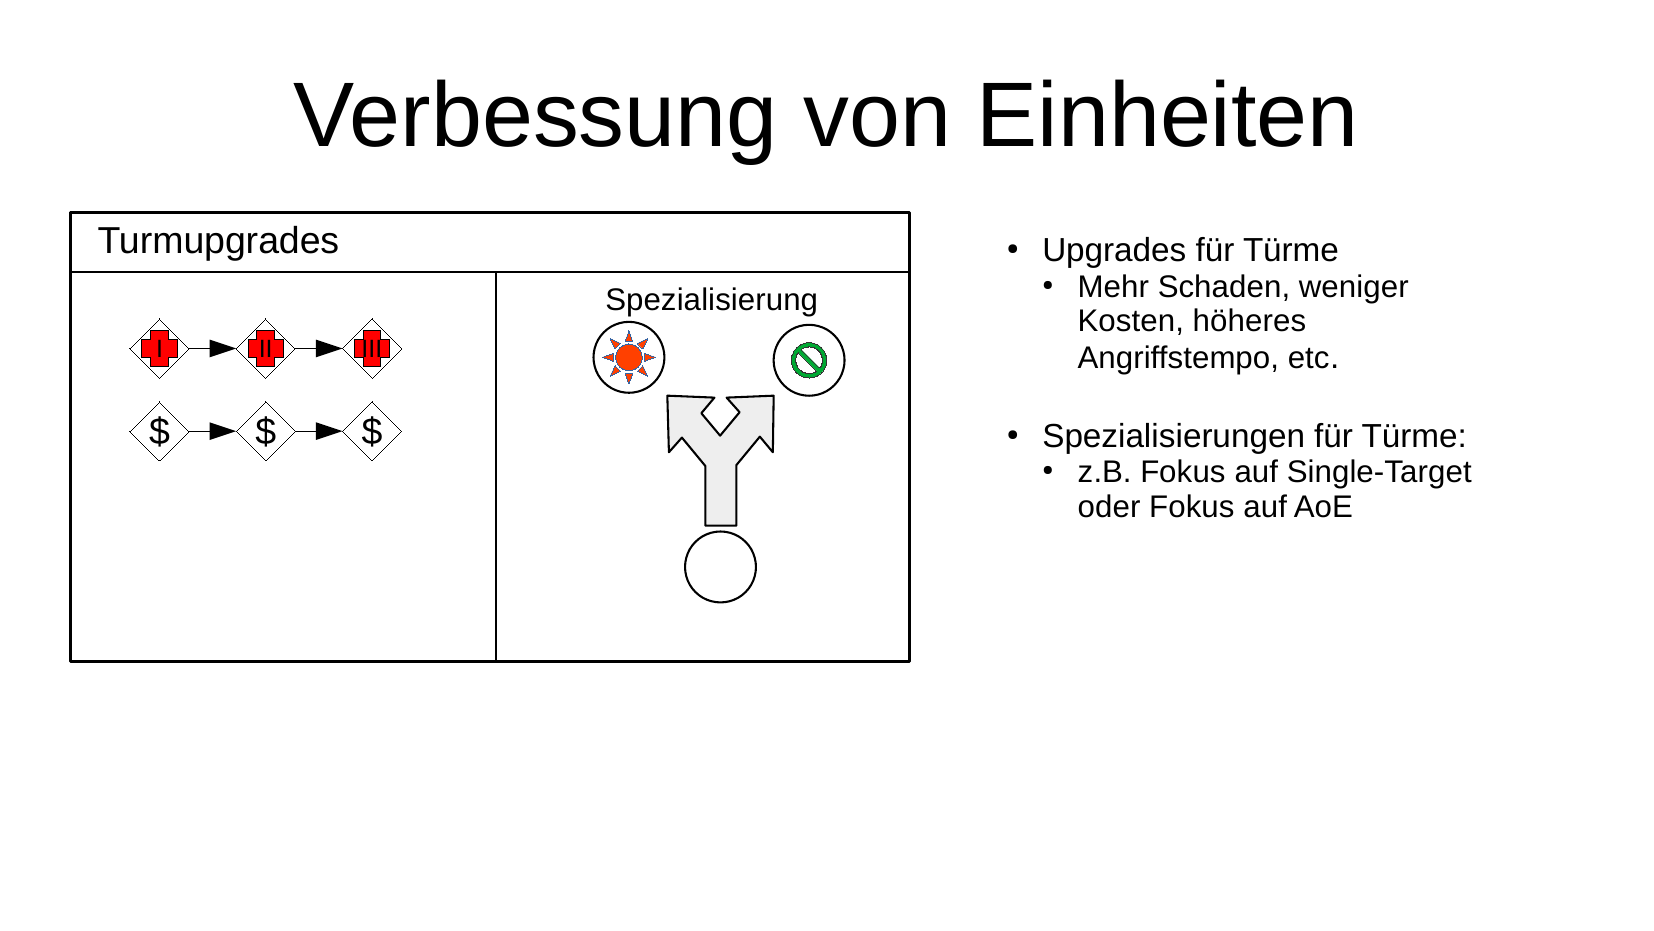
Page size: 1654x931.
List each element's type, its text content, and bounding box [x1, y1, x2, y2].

text_box I [141, 330, 178, 367]
text_box III [354, 330, 390, 367]
text_box Upgrades für Türme Mehr Schaden, weniger Kosten, höheres Angriffstempo, etc. Spezialisierungen für Türme: z.B. Fokus auf Single-Target oder Fokus auf AoE [992, 224, 1501, 875]
text_box $ [236, 401, 296, 461]
text_box II [248, 330, 284, 367]
text_box Spezialisierung [590, 275, 851, 325]
text_box [70, 212, 910, 662]
text_box $ [342, 401, 402, 461]
text_box Turmupgrades [82, 212, 910, 270]
title Verbessung von Einheiten [82, 37, 1571, 193]
text_box $ [129, 401, 190, 461]
